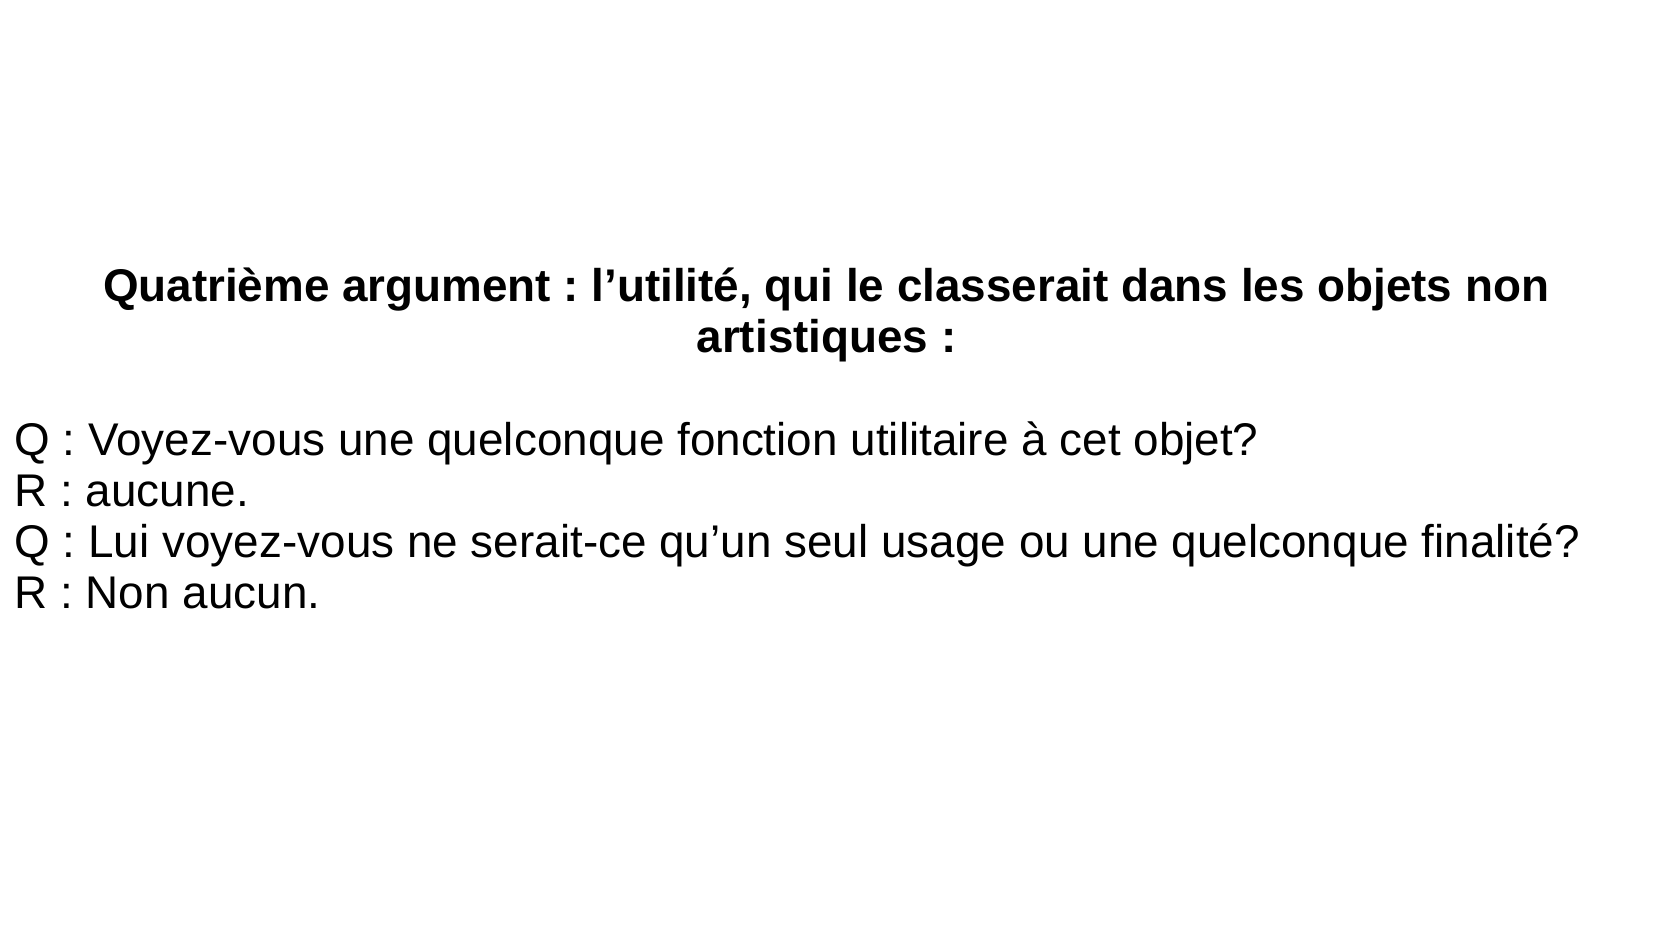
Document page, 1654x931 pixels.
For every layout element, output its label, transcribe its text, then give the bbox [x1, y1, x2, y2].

text_box Quatrième argument : l’utilité, qui le classerait dans les objets non artistiques : Q : Voyez-vous une quelconque fonction utilitaire à cet objet? R : aucune. Q : Lui voyez-vous ne serait-ce qu’un seul usage ou une quelconque finalité? R : Non aucun. [0, 0, 1654, 930]
